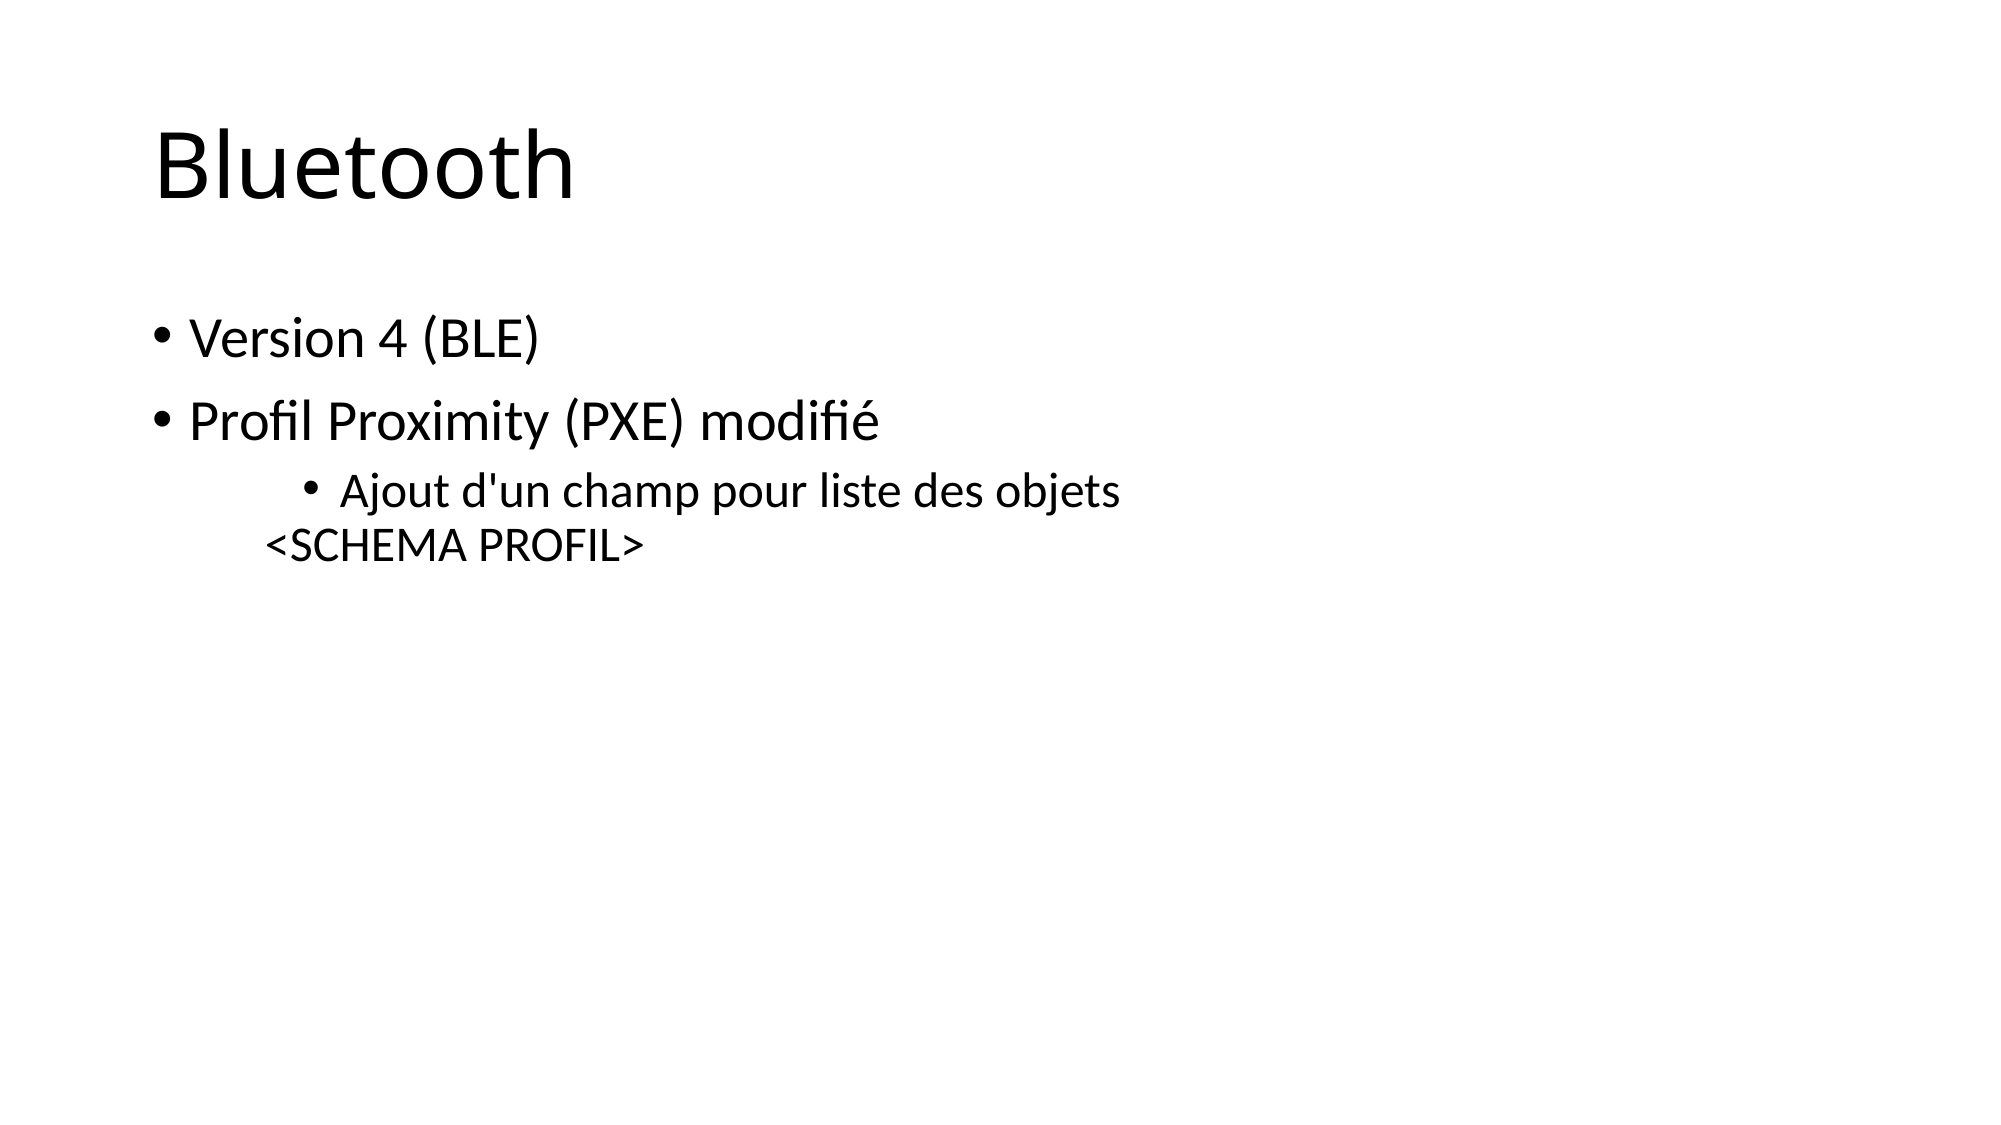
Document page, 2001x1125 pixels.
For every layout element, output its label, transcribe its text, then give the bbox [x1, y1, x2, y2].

list Version 4 (BLE) Profil Proximity (PXE) modifié Ajout d'un champ pour liste des objets <SCHEMA PROFIL> [137, 299, 1863, 1014]
title Bluetooth [137, 59, 1863, 278]
